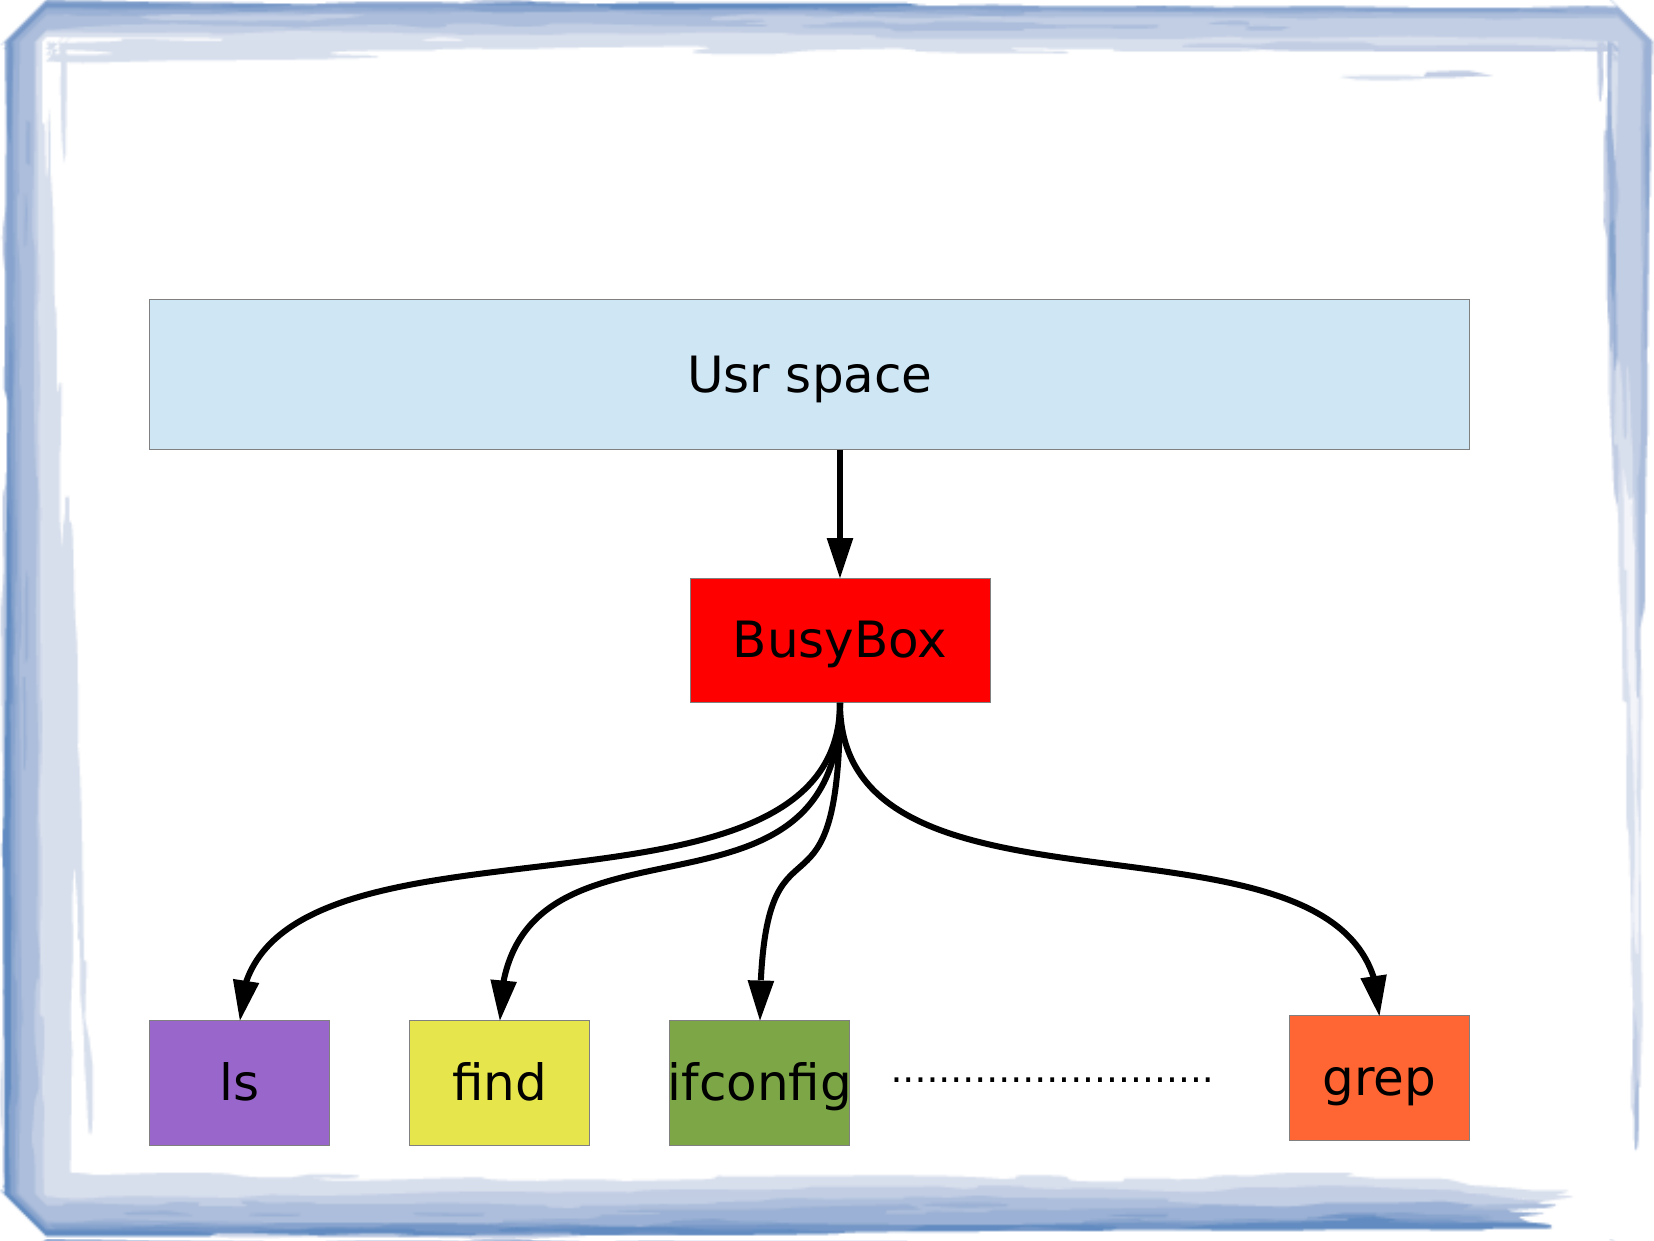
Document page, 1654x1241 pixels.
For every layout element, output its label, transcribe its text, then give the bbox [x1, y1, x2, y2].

text_box grep [1289, 1015, 1470, 1141]
text_box Usr space [149, 299, 1470, 450]
picture [0, 0, 1654, 1241]
text_box ls [149, 1020, 330, 1146]
text_box ........................... [875, 1040, 1290, 1113]
text_box BusyBox [690, 578, 991, 703]
text_box ifconfig [669, 1020, 850, 1146]
text_box find [409, 1020, 590, 1146]
